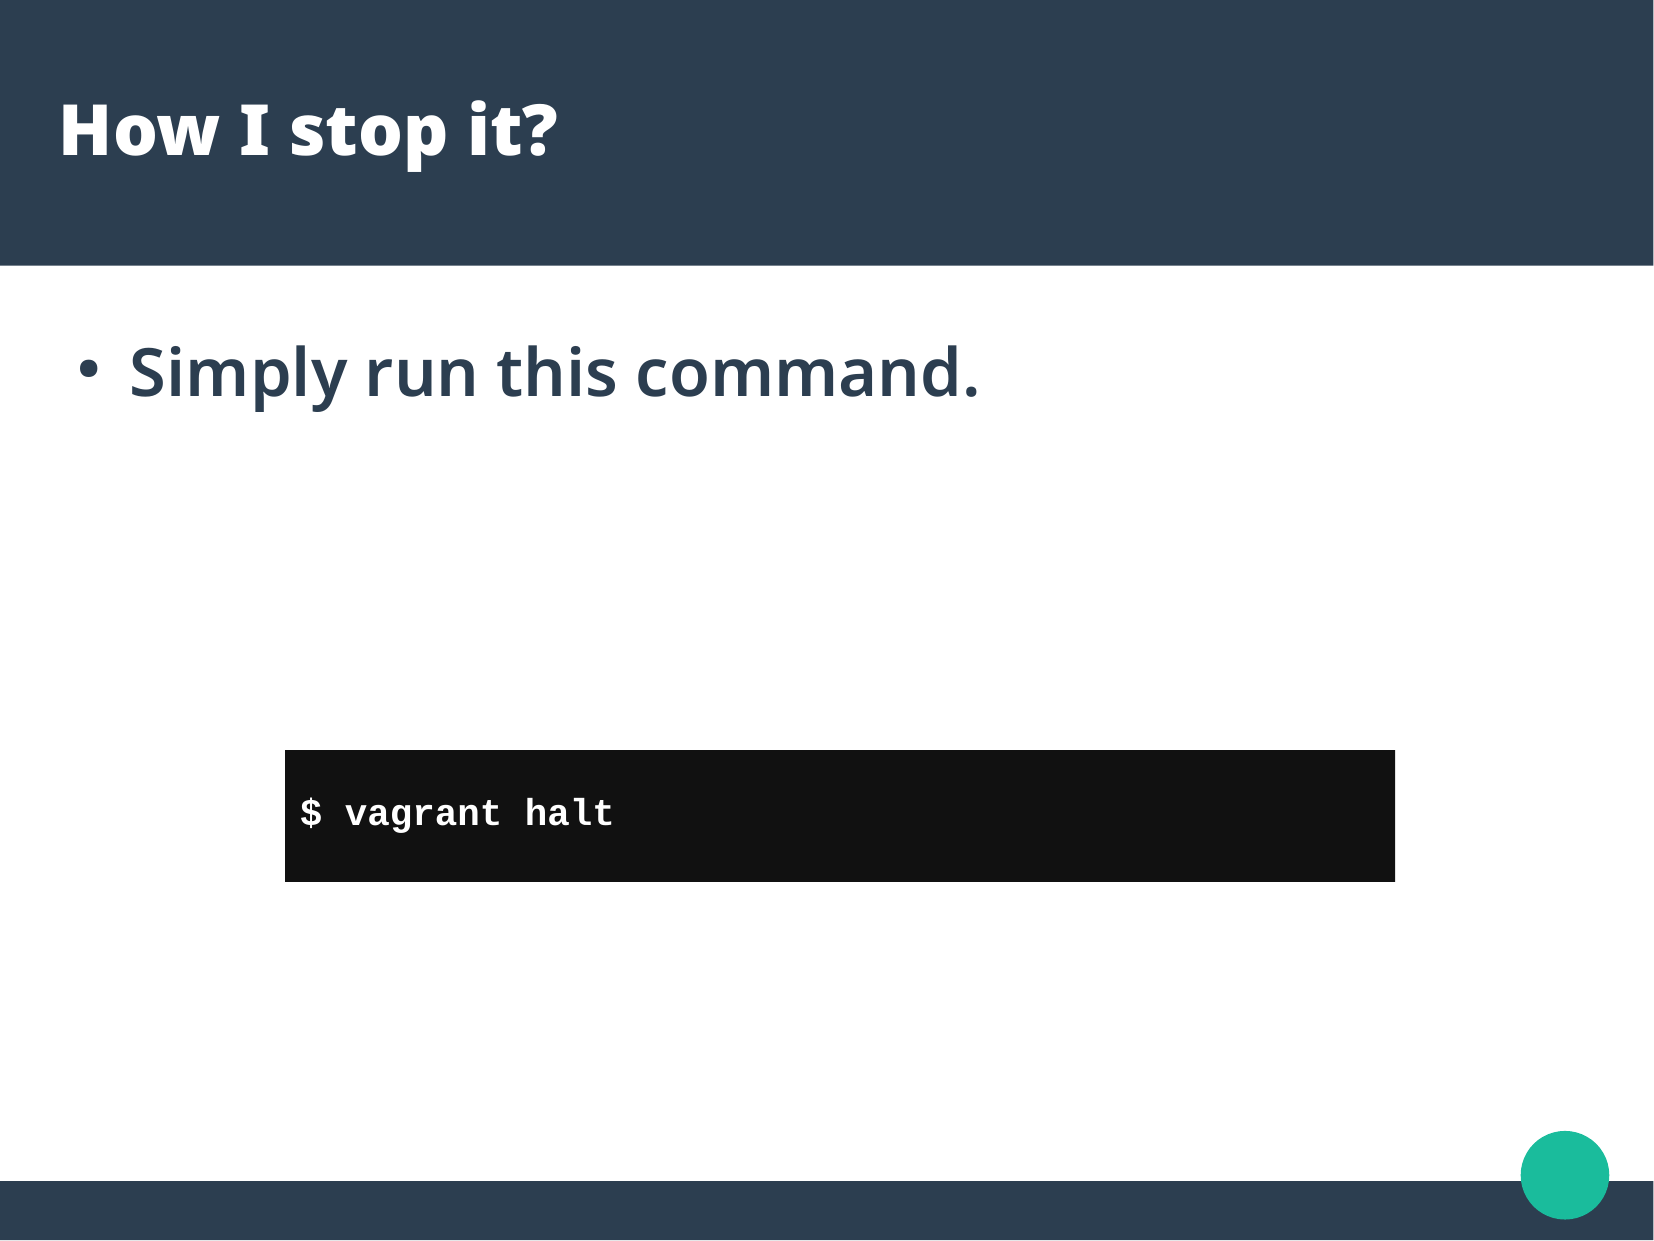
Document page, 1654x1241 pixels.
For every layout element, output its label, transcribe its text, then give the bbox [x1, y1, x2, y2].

text_box $ vagrant halt [285, 750, 1396, 882]
title How I stop it? [59, 49, 1595, 207]
list Simply run this command. [59, 324, 1595, 1152]
